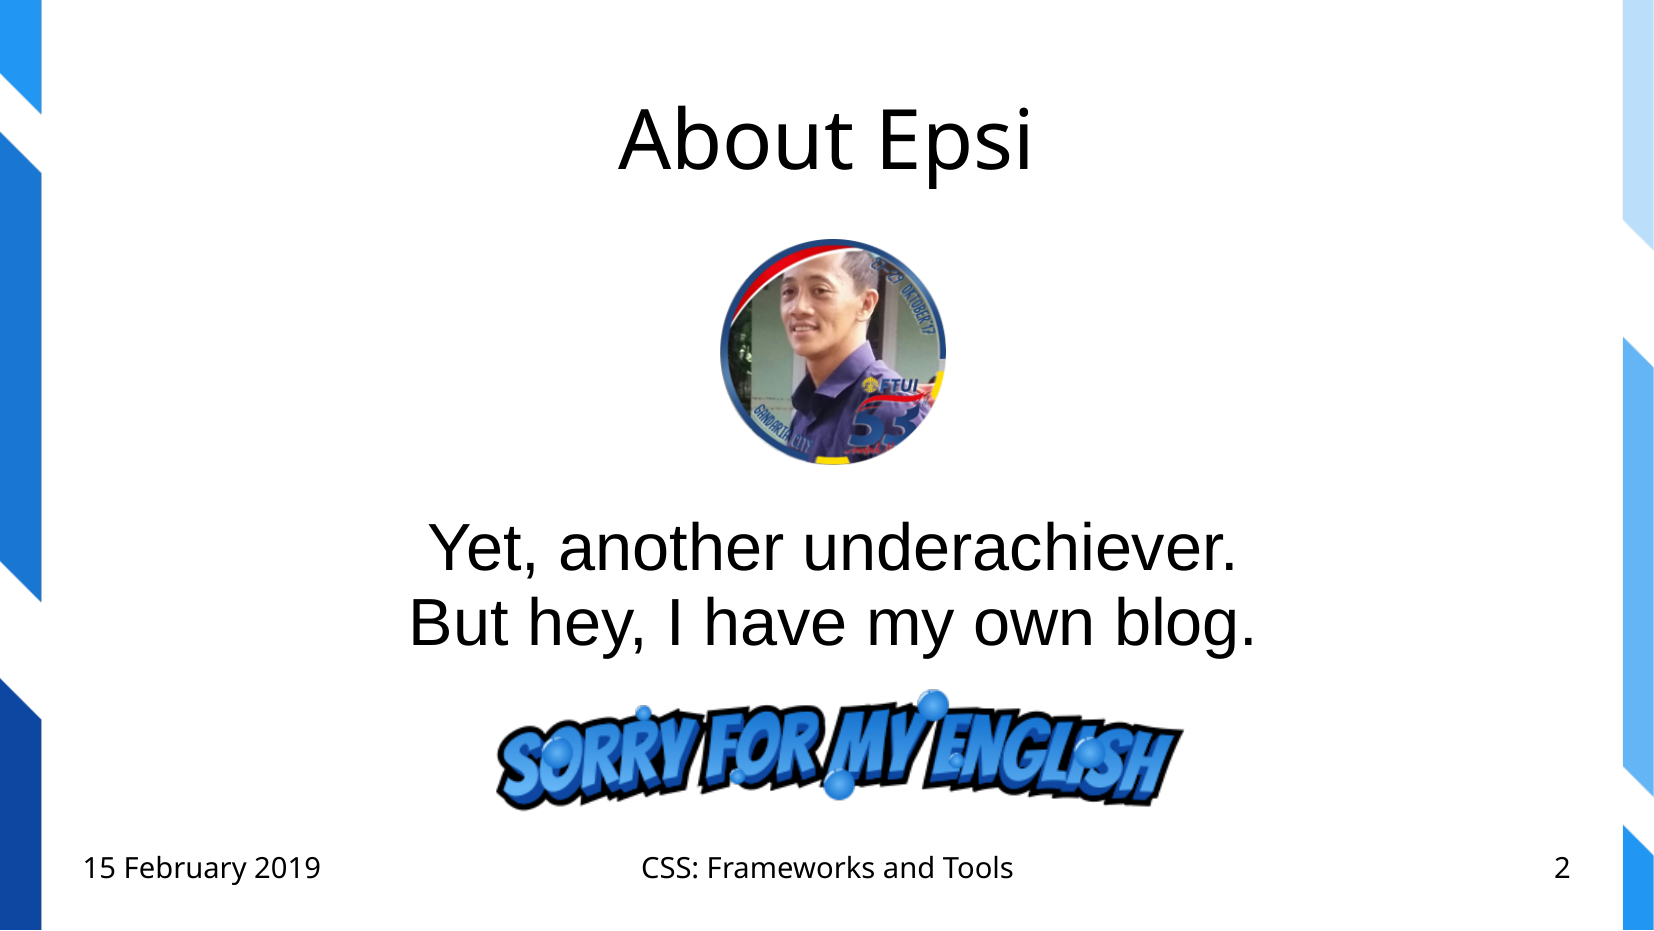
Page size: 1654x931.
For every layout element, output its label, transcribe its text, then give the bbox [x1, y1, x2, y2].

title About Epsi [82, 59, 1571, 216]
subtitle Yet, another underachiever. But hey, I have my own blog. [90, 510, 1579, 661]
picture [0, 0, 1654, 930]
